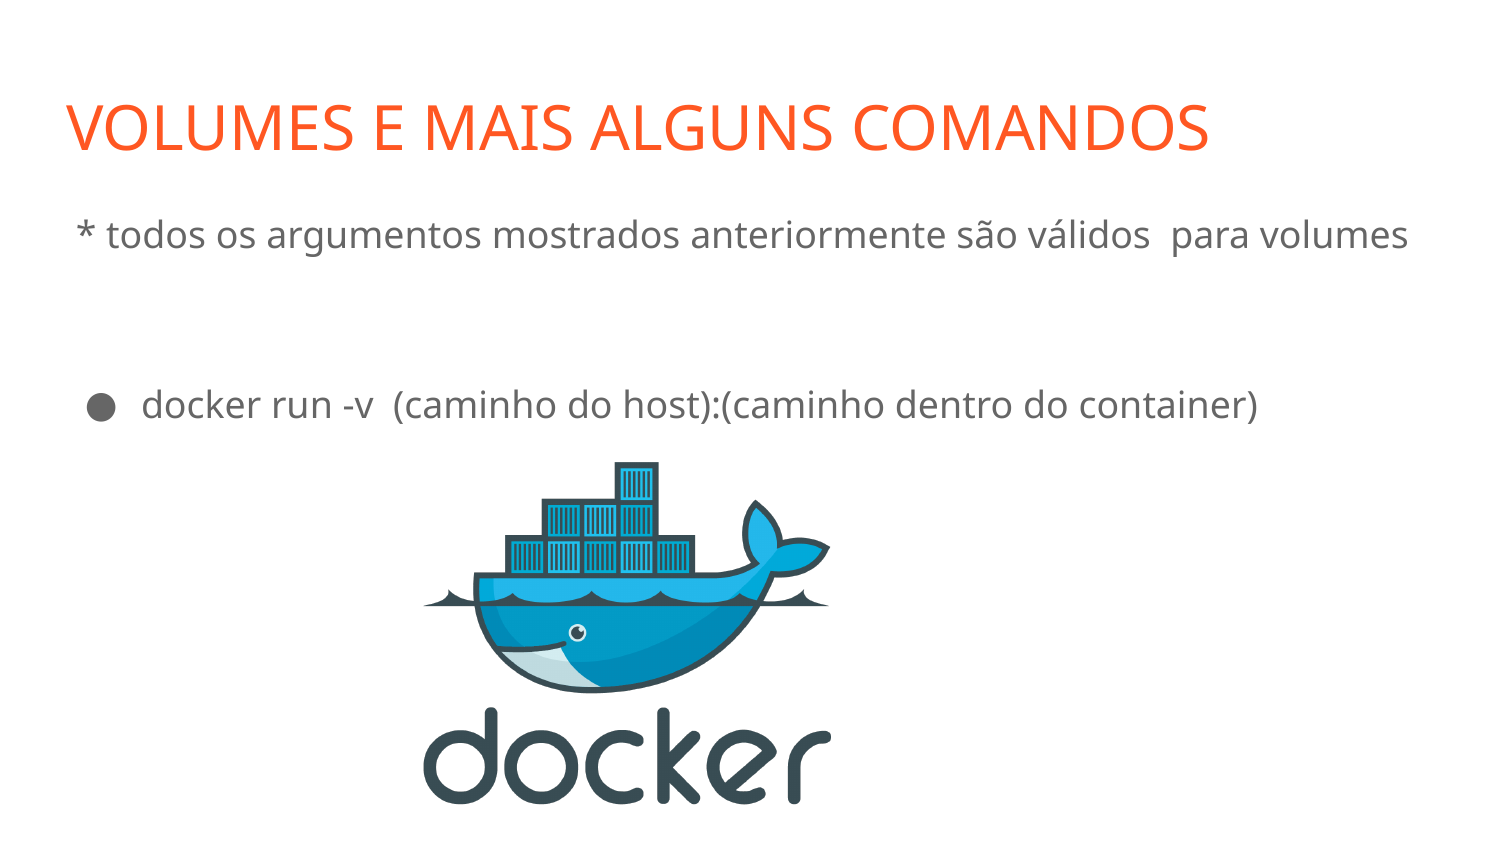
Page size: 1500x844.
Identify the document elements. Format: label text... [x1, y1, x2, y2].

title VOLUMES E MAIS ALGUNS COMANDOS [51, 72, 1449, 167]
list * todos os argumentos mostrados anteriormente são válidos para volumes docker run -v (caminho do host):(caminho dentro do container) [51, 189, 1449, 750]
picture [348, 387, 903, 844]
